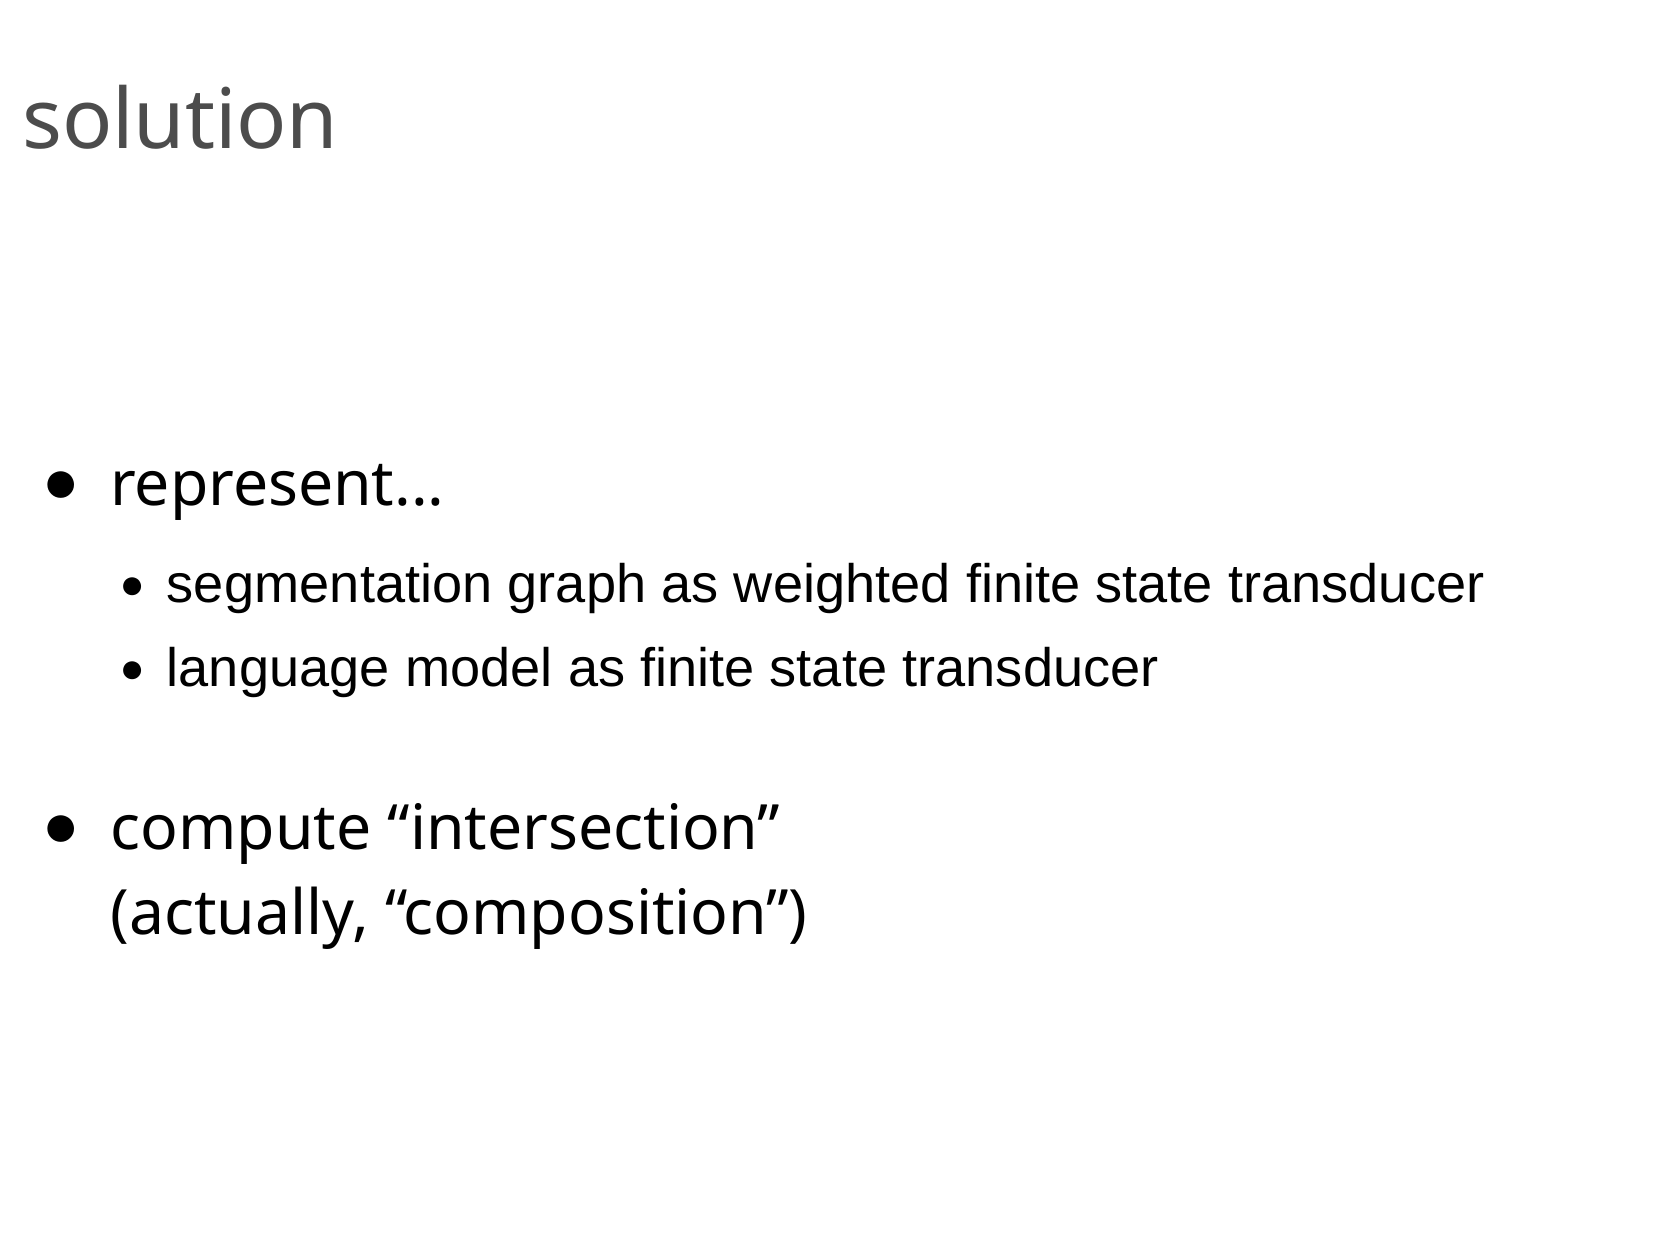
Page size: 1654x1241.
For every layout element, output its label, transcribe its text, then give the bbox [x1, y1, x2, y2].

title solution [22, 26, 1654, 205]
list represent... segmentation graph as weighted finite state transducer language model as finite state transducer compute “intersection” (actually, “composition”) [25, 233, 1654, 1158]
